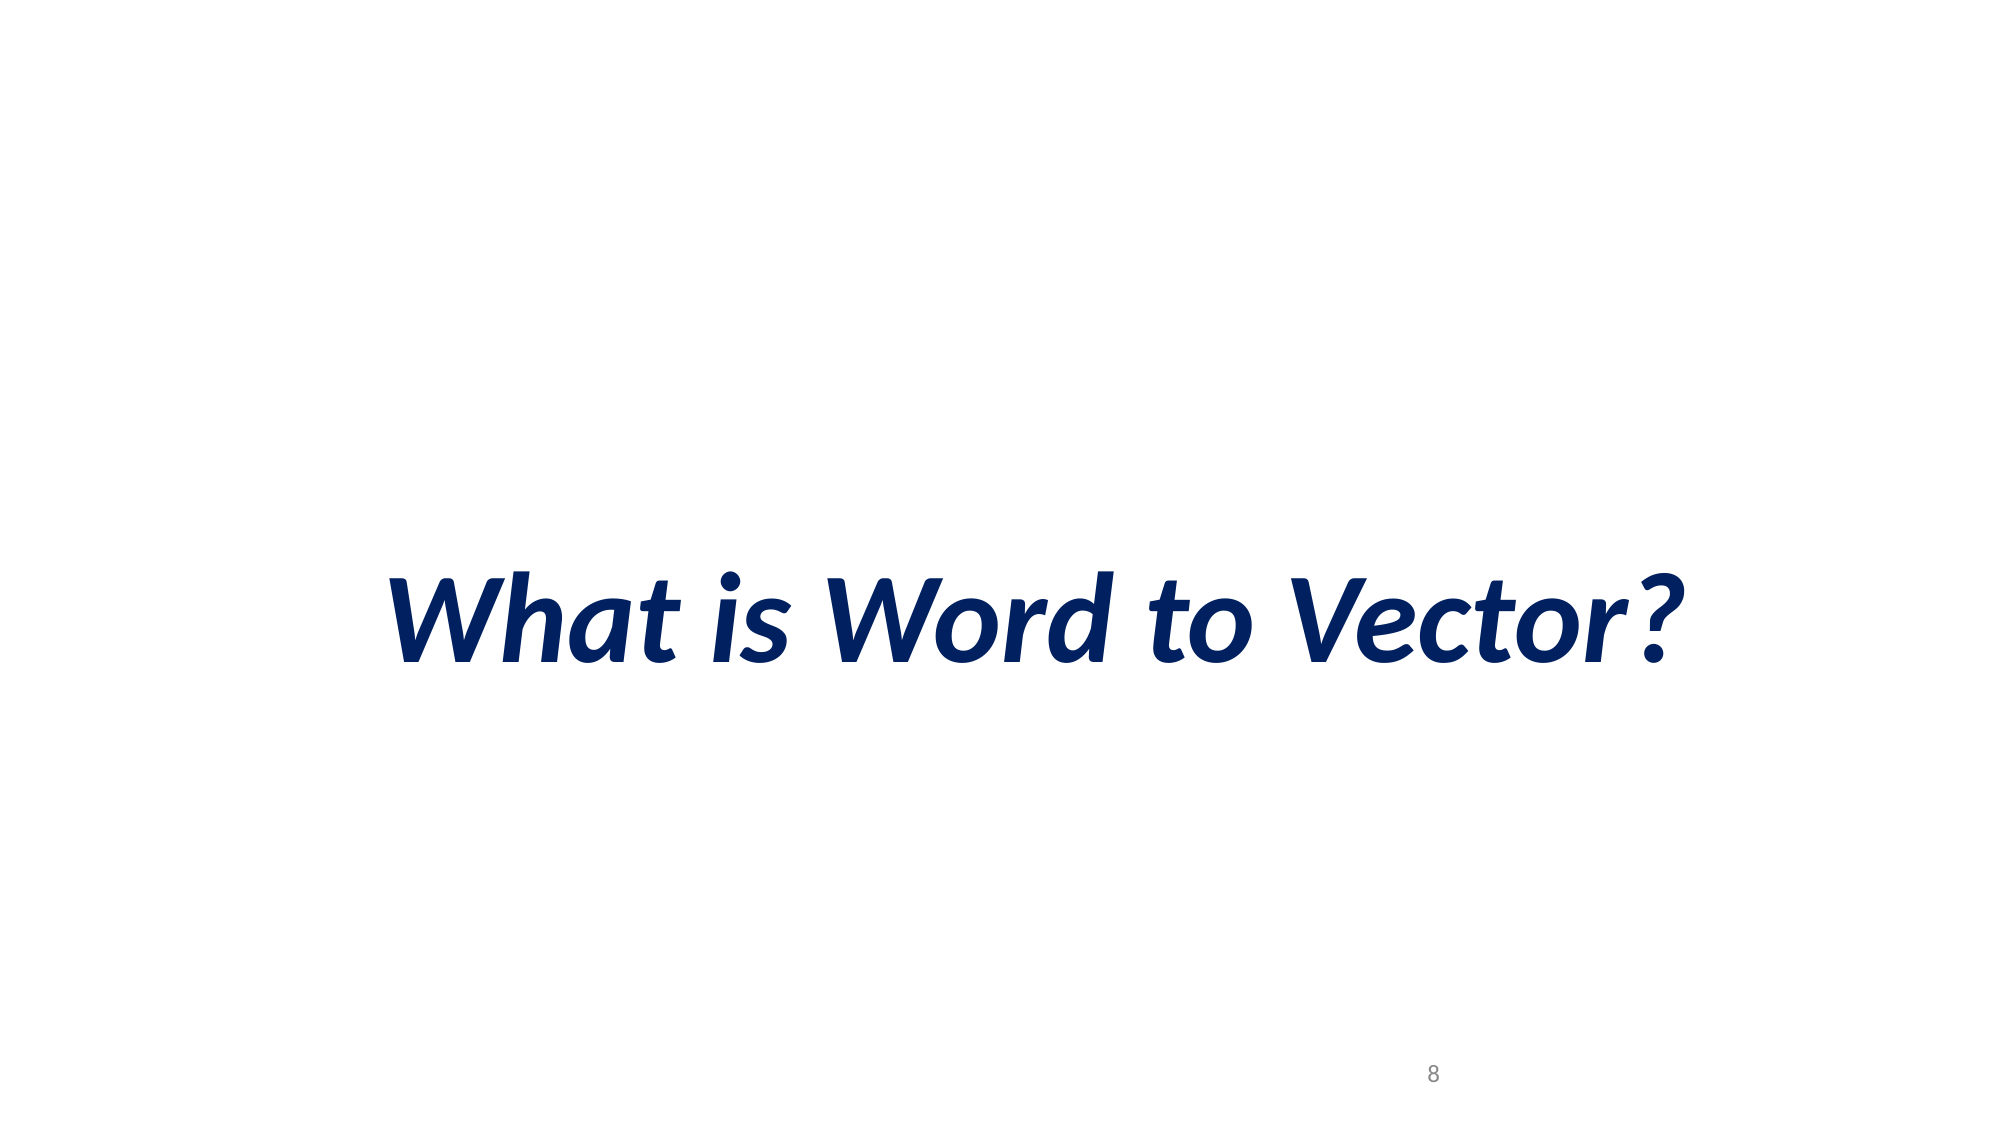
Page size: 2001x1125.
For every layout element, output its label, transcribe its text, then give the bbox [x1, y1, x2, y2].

list What is Word to Vector? [161, 367, 1911, 1082]
text_box 8 [1412, 1042, 1863, 1103]
